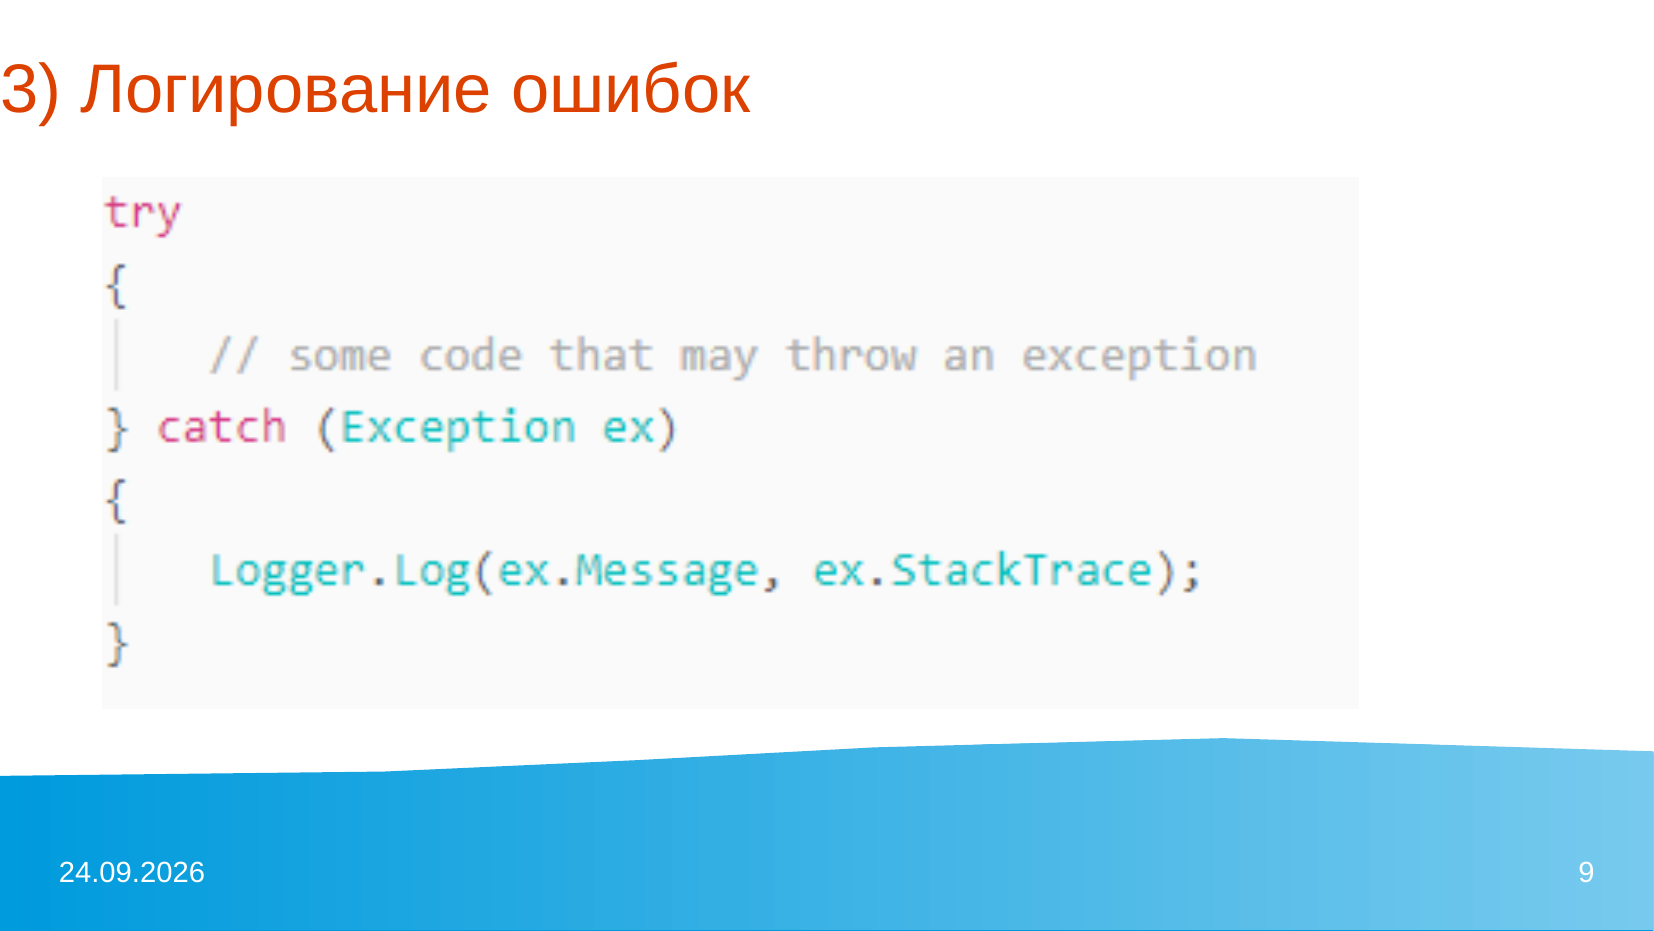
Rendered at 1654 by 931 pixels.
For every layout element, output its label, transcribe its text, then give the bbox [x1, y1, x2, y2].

title 3) Логирование ошибок [0, 0, 1477, 178]
picture [102, 177, 1359, 709]
